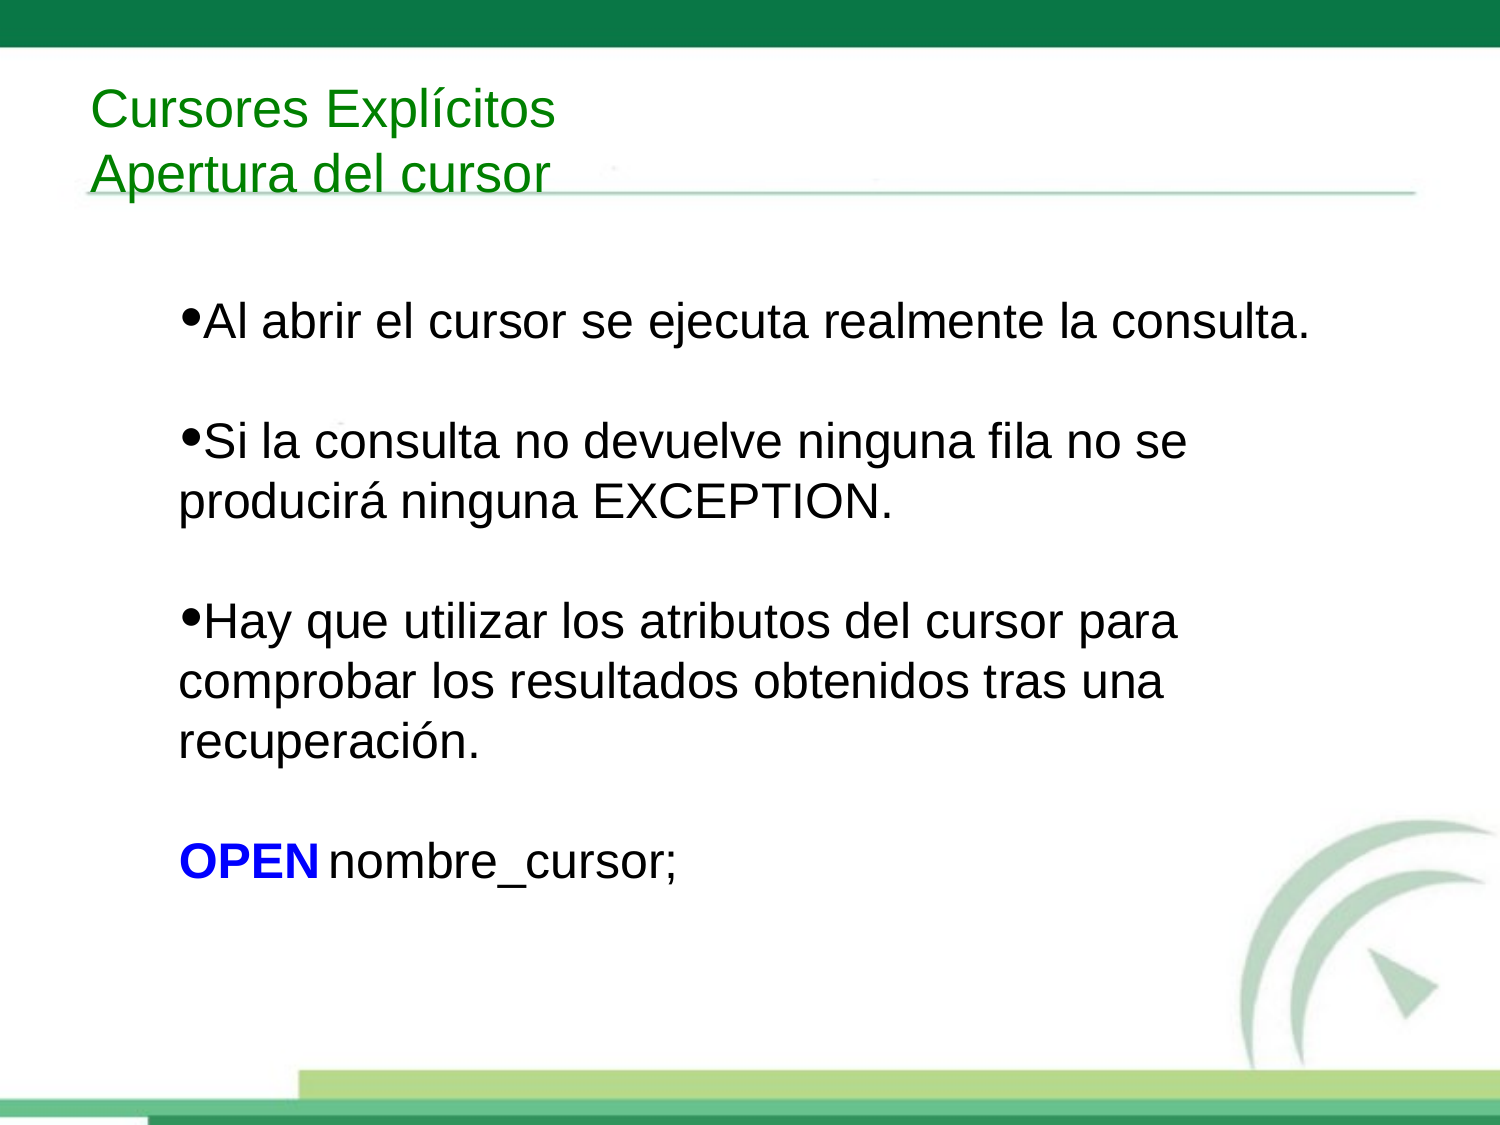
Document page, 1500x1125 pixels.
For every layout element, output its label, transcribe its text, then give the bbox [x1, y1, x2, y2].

title Cursores Explícitos Apertura del cursor [75, 45, 1426, 233]
text_box Al abrir el cursor se ejecuta realmente la consulta. Si la consulta no devuelve ninguna fila no se producirá ninguna EXCEPTION. Hay que utilizar los atributos del cursor para comprobar los resultados obtenidos tras una recuperación. OPEN nombre_cursor; [163, 281, 1382, 897]
picture [0, 0, 1500, 1125]
